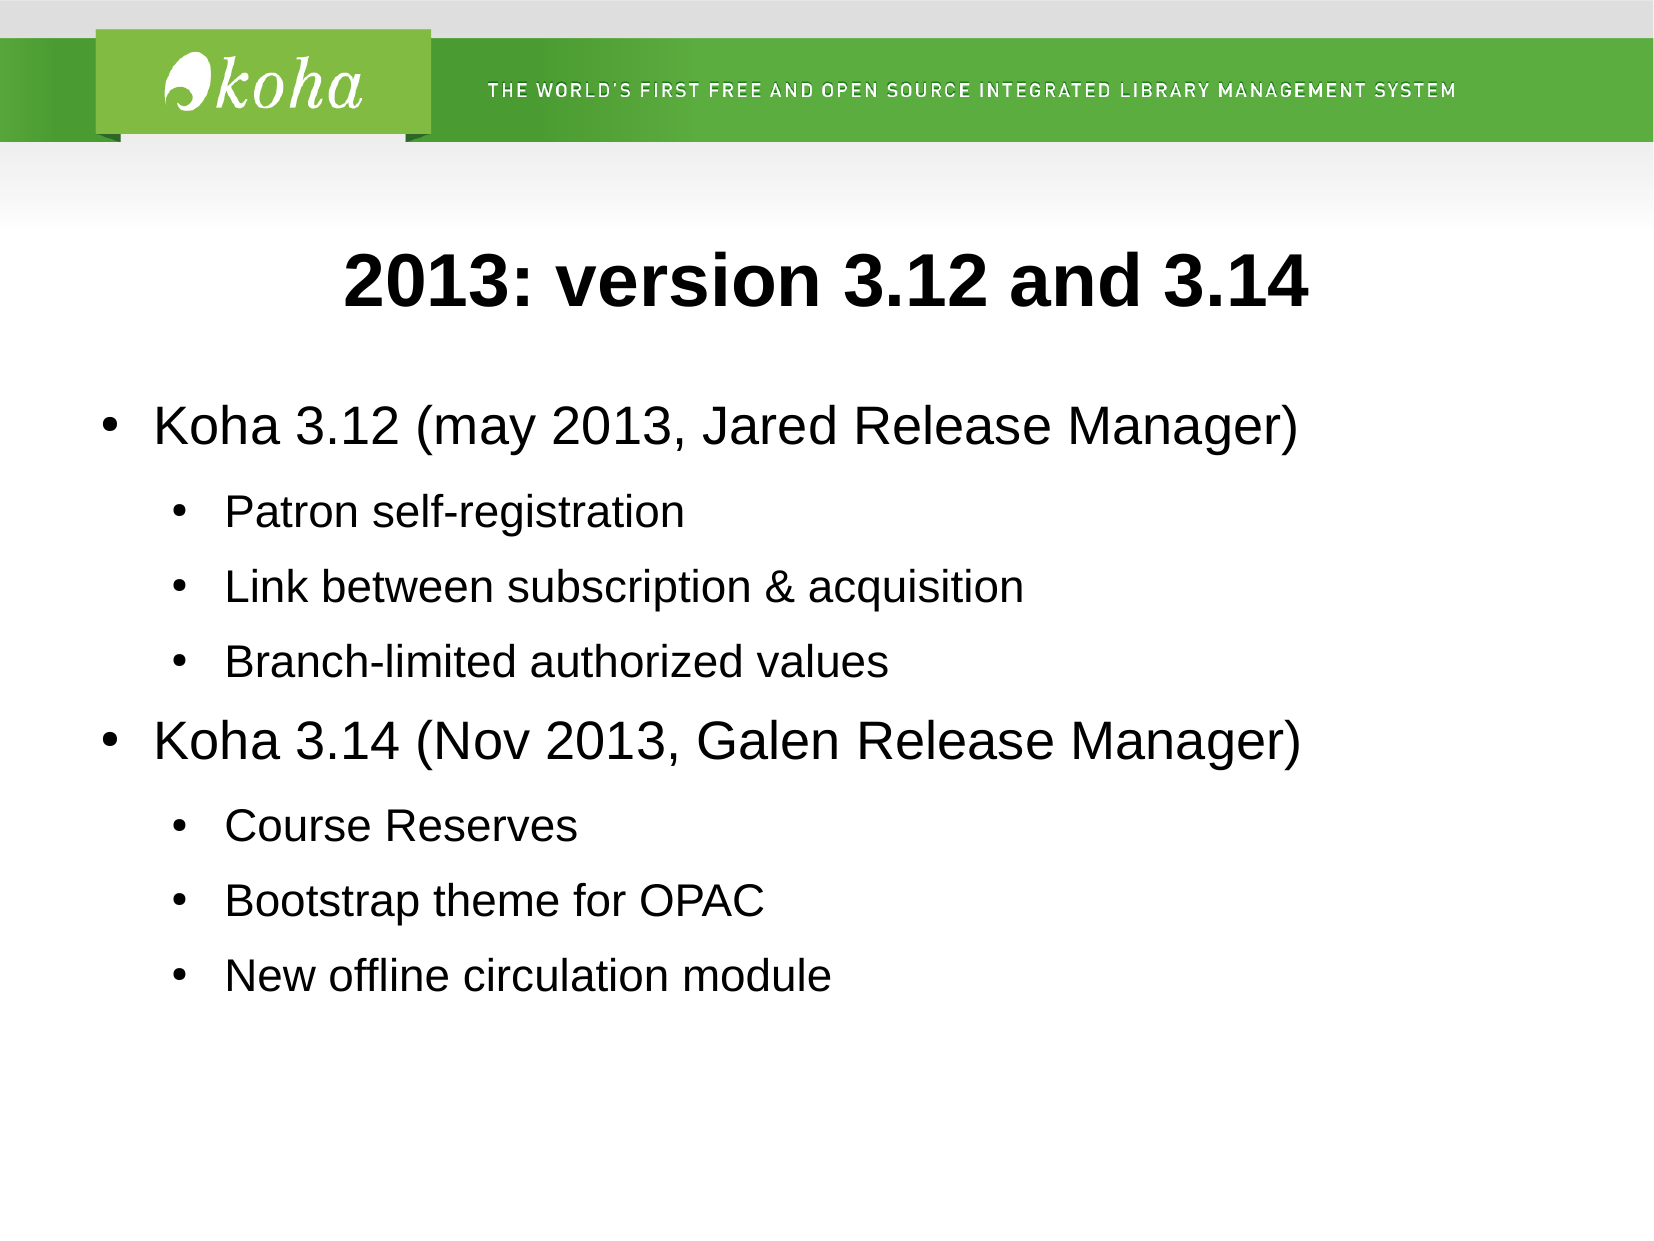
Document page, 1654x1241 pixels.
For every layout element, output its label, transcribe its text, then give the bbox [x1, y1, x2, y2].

title 2013: version 3.12 and 3.14 [82, 177, 1571, 385]
picture [0, 0, 1654, 1241]
list Koha 3.12 (may 2013, Jared Release Manager) Patron self-registration Link between subscription & acquisition Branch-limited authorized values Koha 3.14 (Nov 2013, Galen Release Manager) Course Reserves Bootstrap theme for OPAC New offline circulation module [82, 395, 1571, 1115]
